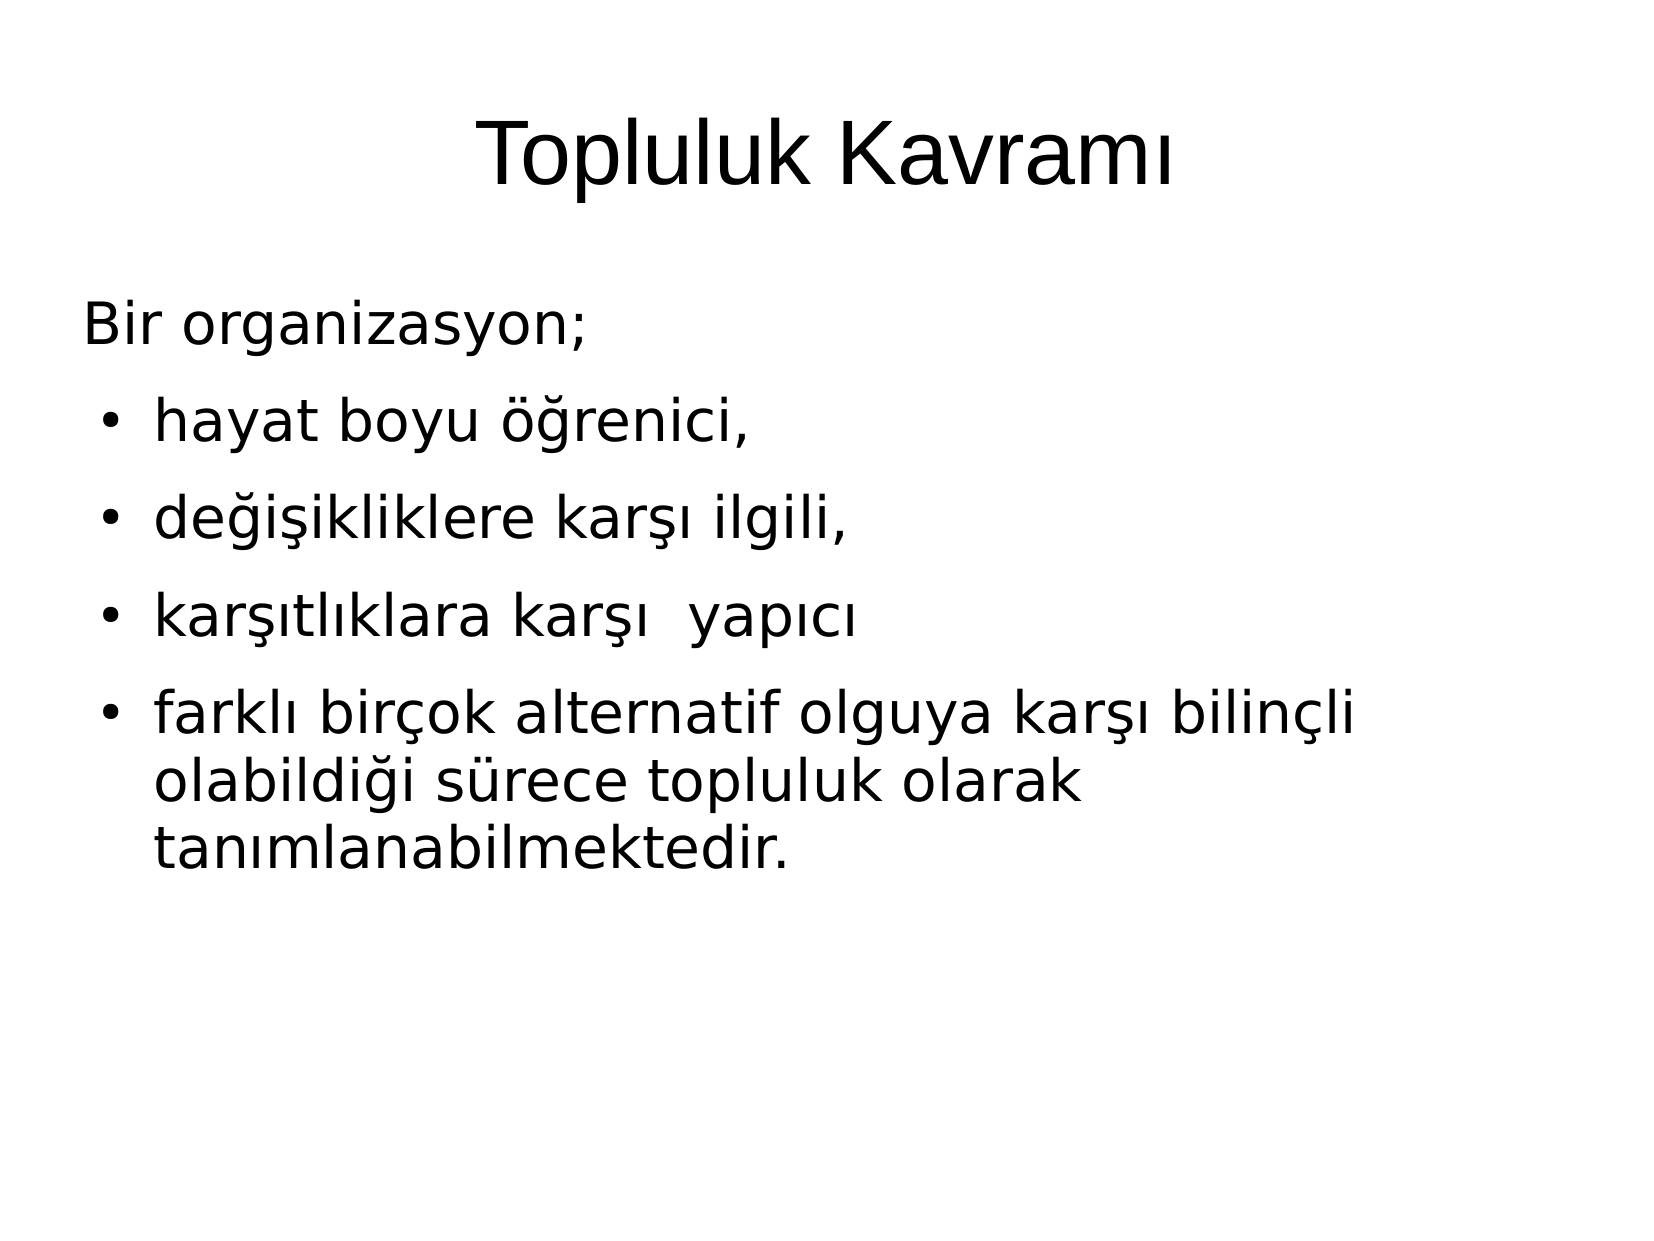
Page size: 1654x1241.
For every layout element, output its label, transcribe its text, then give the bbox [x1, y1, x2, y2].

list Bir organizasyon; hayat boyu öğrenici, değişikliklere karşı ilgili, karşıtlıklara karşı yapıcı farklı birçok alternatif olguya karşı bilinçli olabildiği sürece topluluk olarak tanımlanabilmektedir. [82, 290, 1571, 1109]
title Topluluk Kavramı [82, 49, 1571, 257]
